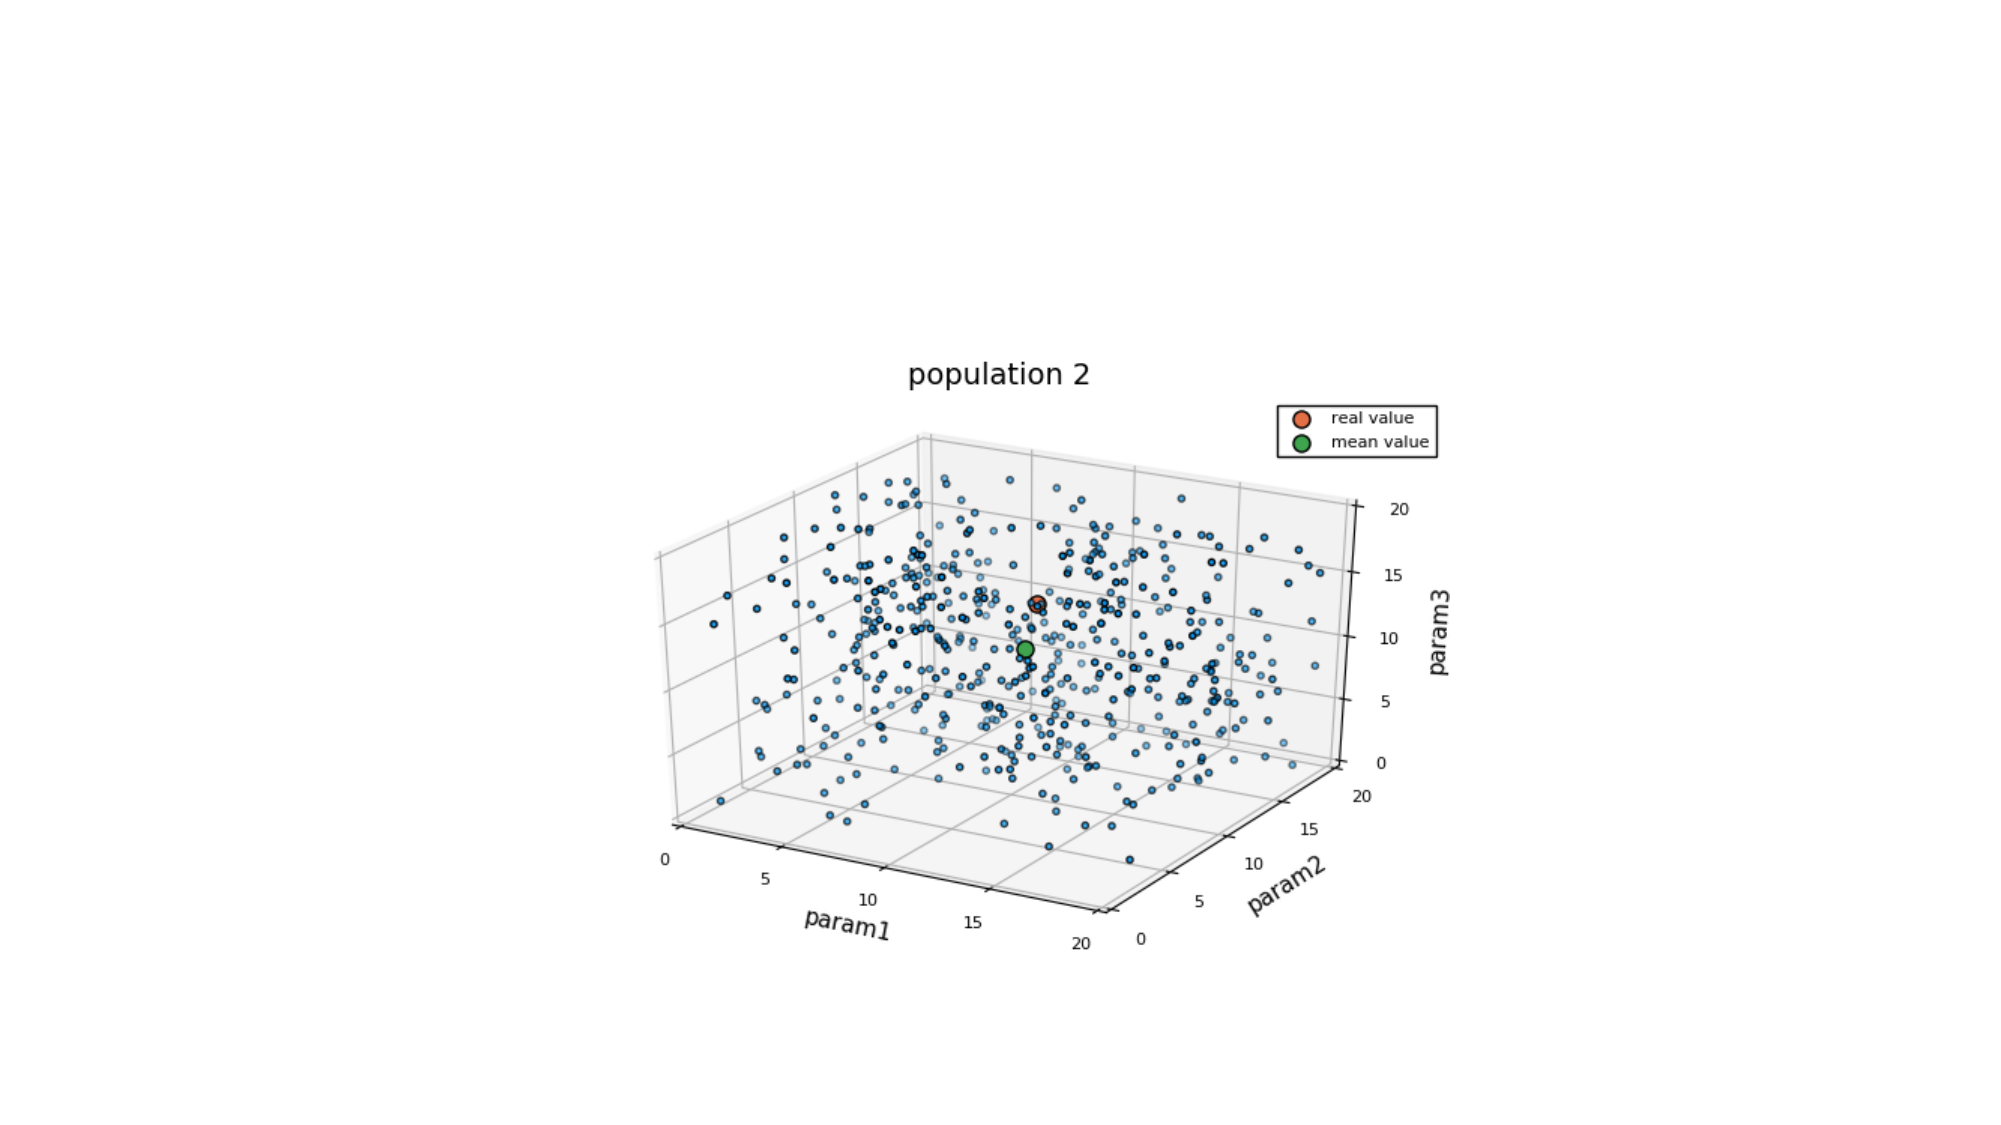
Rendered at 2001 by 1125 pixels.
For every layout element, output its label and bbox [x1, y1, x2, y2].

picture [549, 356, 1450, 957]
